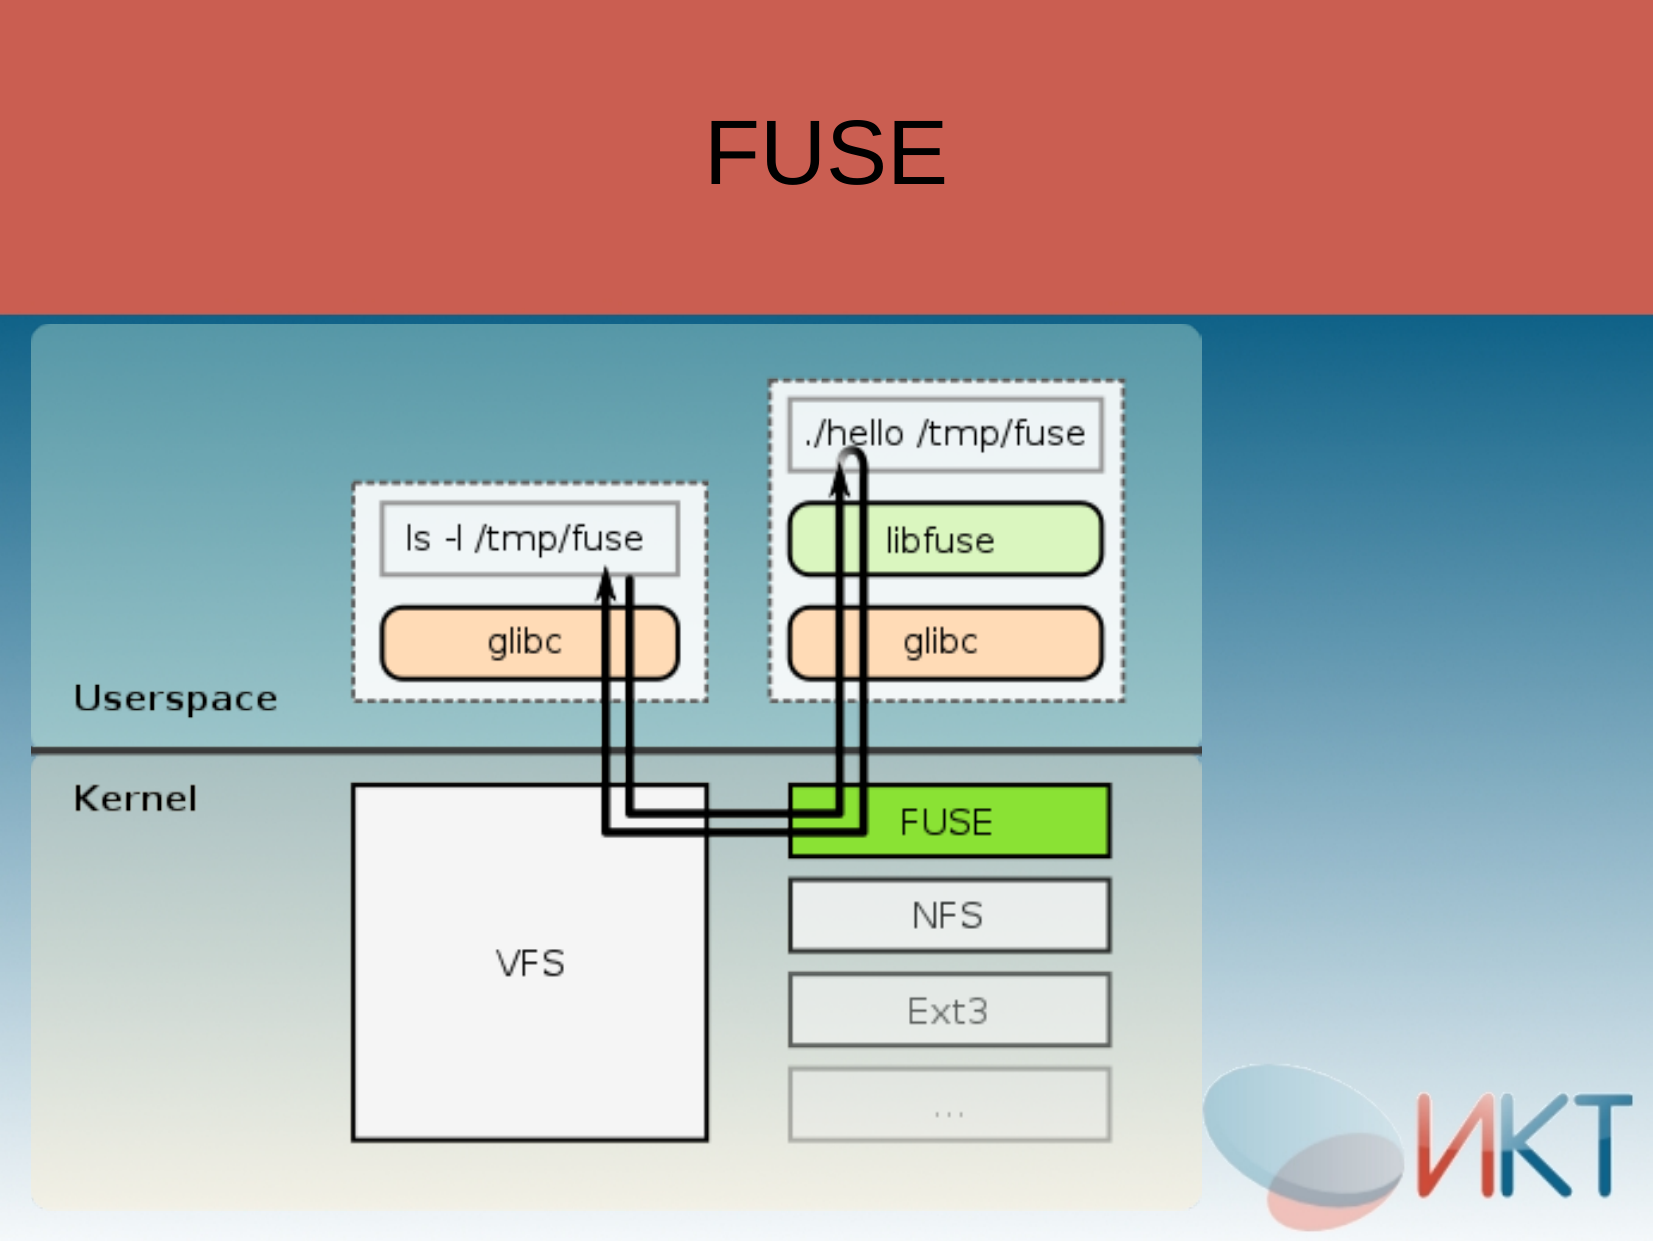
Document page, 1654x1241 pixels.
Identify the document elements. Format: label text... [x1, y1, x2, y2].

title FUSE [82, 49, 1571, 257]
picture [0, 0, 1653, 1241]
